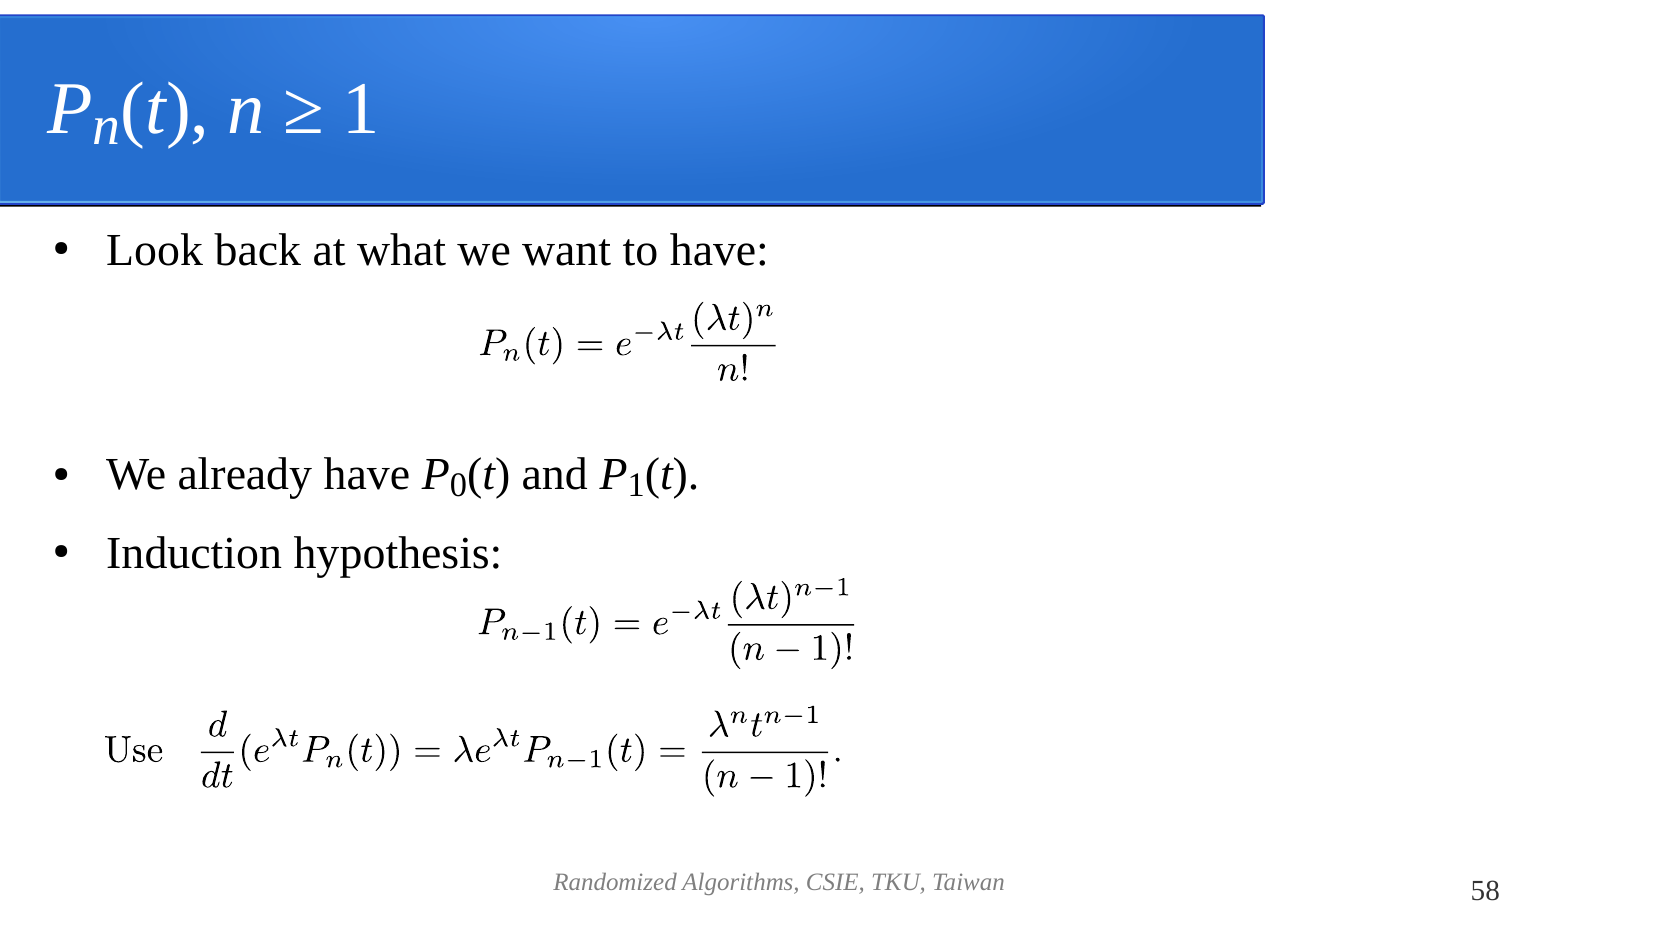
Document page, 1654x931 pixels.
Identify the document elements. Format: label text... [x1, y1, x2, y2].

picture [476, 300, 778, 383]
title Pn(t), n ≥ 1 [47, 35, 1199, 189]
list Look back at what we want to have: We already have P0(t) and P1(t). Induction hypothesis: [35, 224, 1524, 764]
picture [476, 577, 855, 670]
picture [103, 705, 840, 797]
